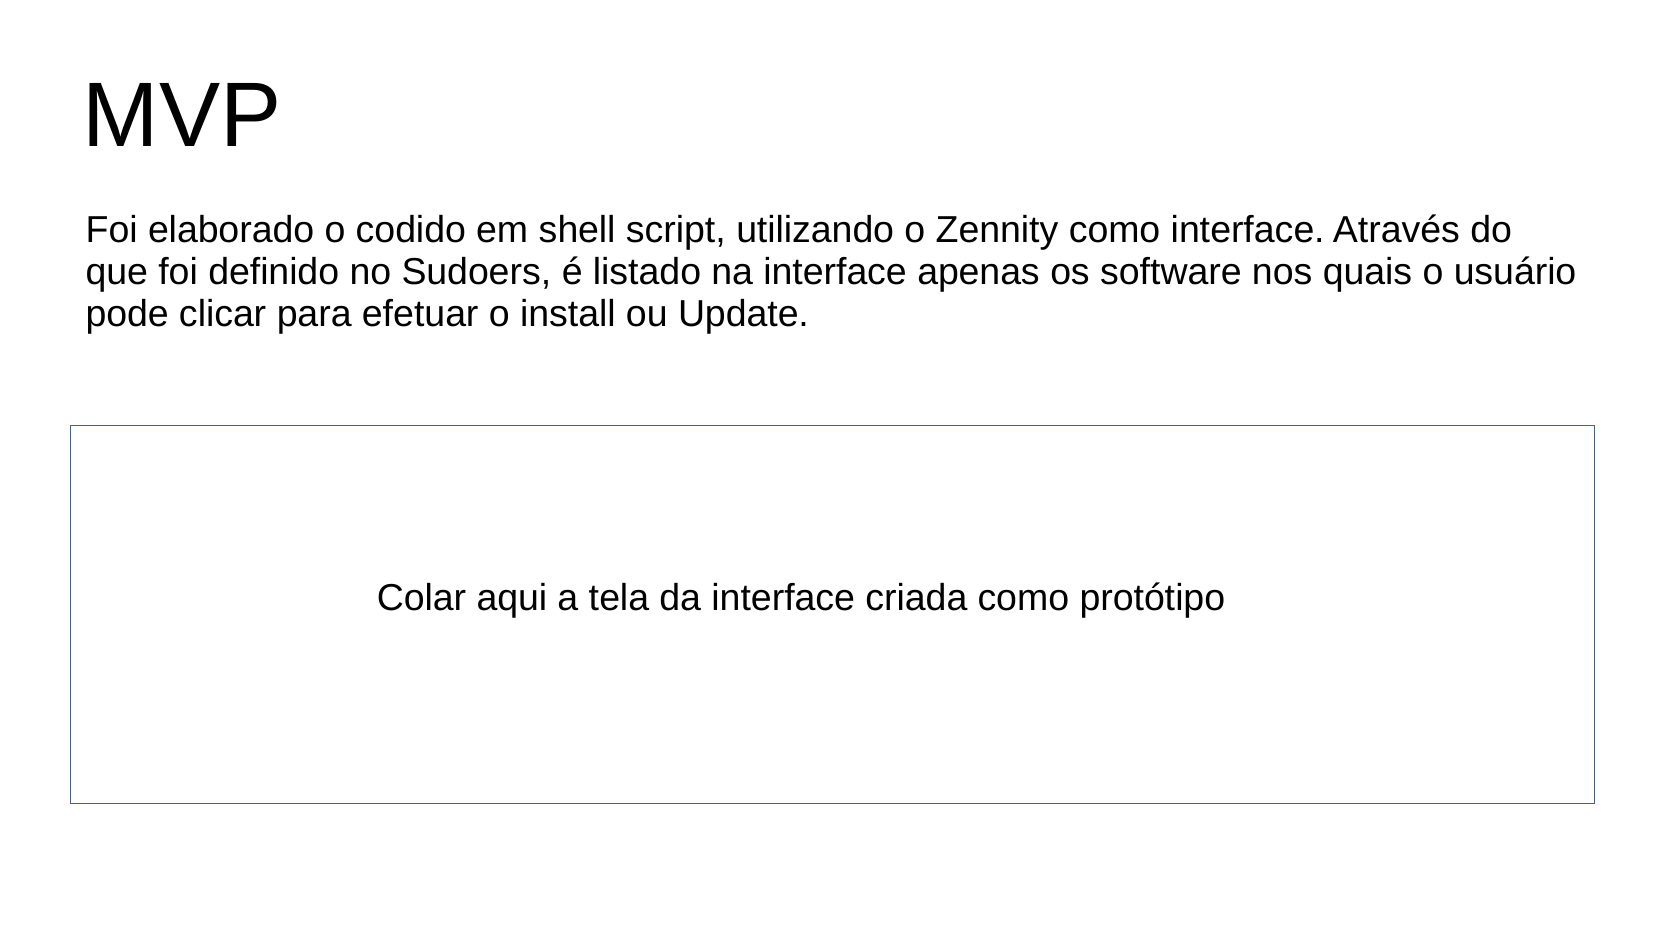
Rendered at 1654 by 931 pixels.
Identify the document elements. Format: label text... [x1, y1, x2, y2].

text_box Colar aqui a tela da interface criada como protótipo [362, 569, 1241, 626]
text_box Foi elaborado o codido em shell script, utilizando o Zennity como interface. Através do que foi definido no Sudoers, é listado na interface apenas os software nos quais o usuário pode clicar para efetuar o install ou Update. [70, 200, 1595, 342]
title MVP [82, 37, 1571, 193]
